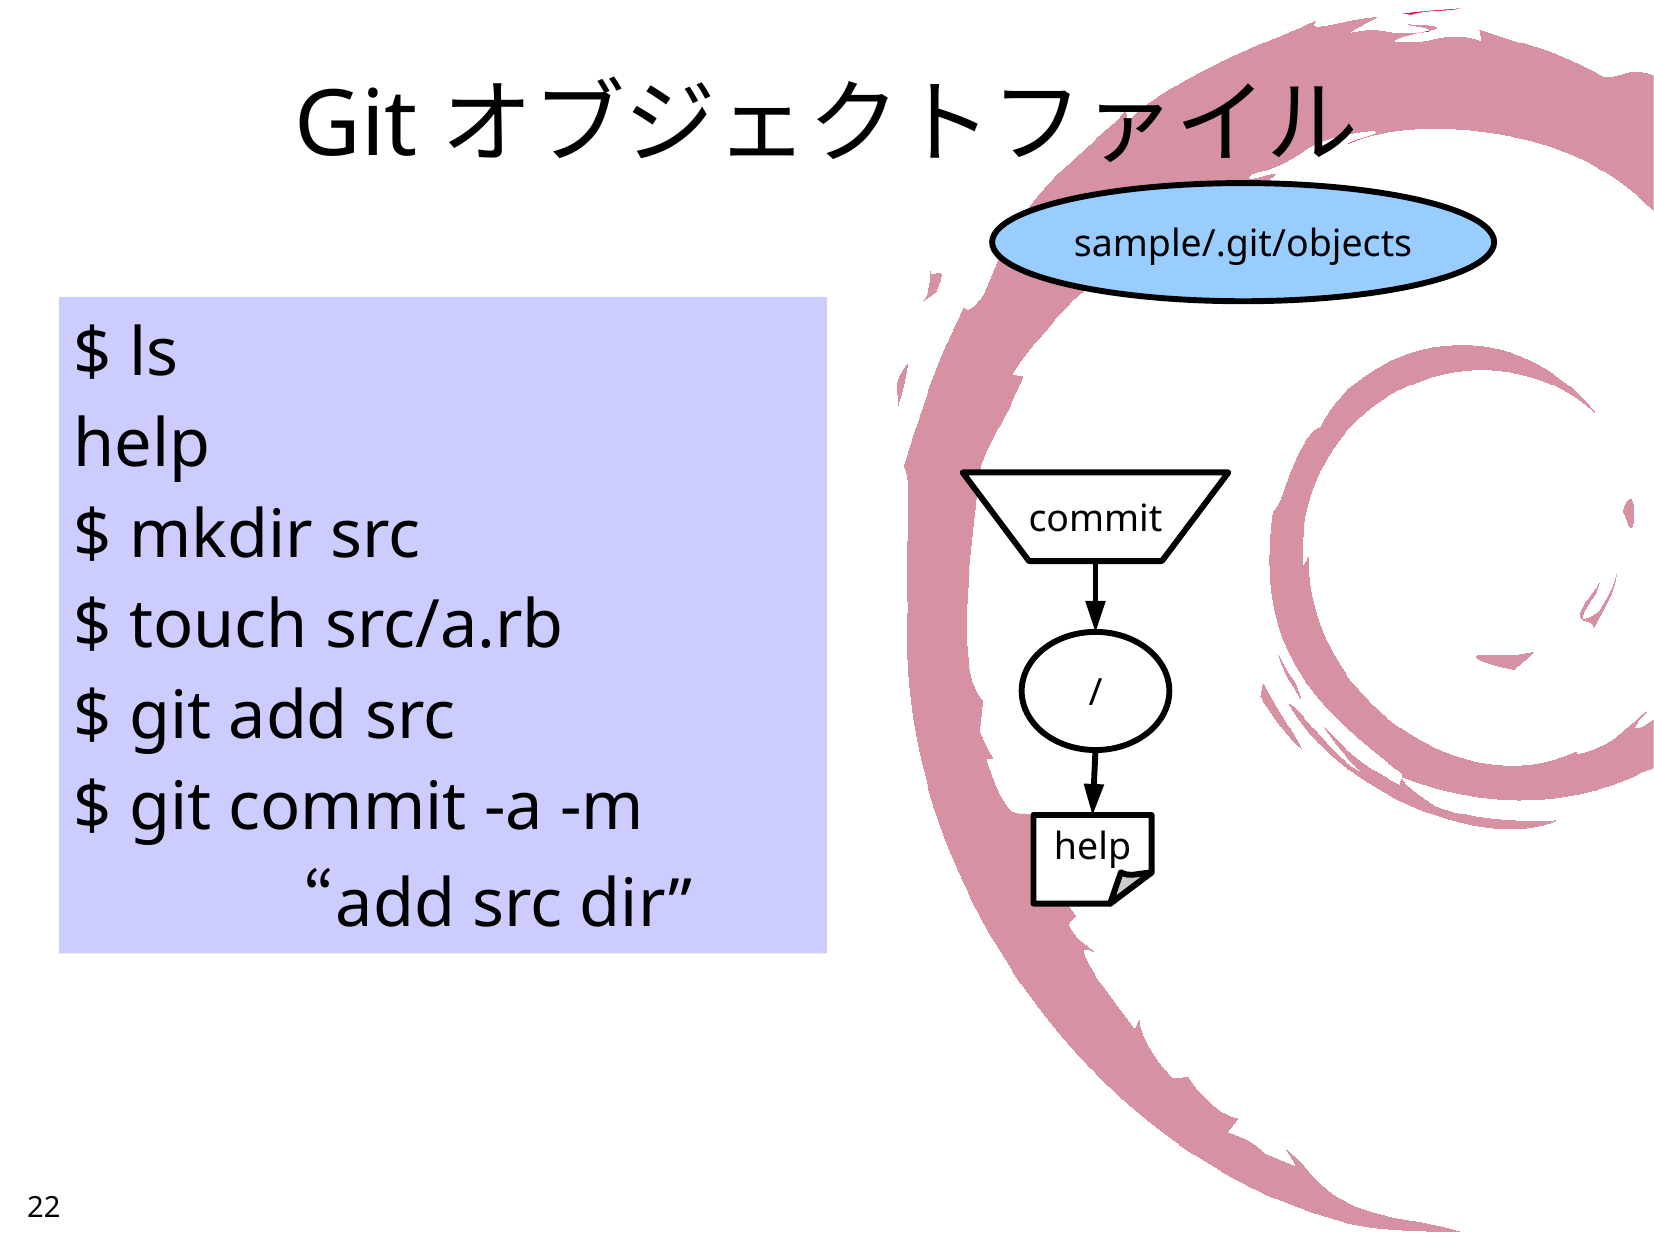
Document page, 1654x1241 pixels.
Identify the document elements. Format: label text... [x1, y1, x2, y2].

picture [886, 0, 1654, 1241]
text_box help [1033, 814, 1152, 904]
text_box / [1021, 631, 1170, 751]
text_box sample/.git/objects [992, 183, 1495, 302]
text_box commit [962, 472, 1229, 562]
text_box $ ls help $ mkdir src $ touch src/a.rb $ git add src $ git commit -a -m “add src dir” [59, 296, 827, 913]
title Git オブジェクトファイル [276, 49, 1378, 257]
